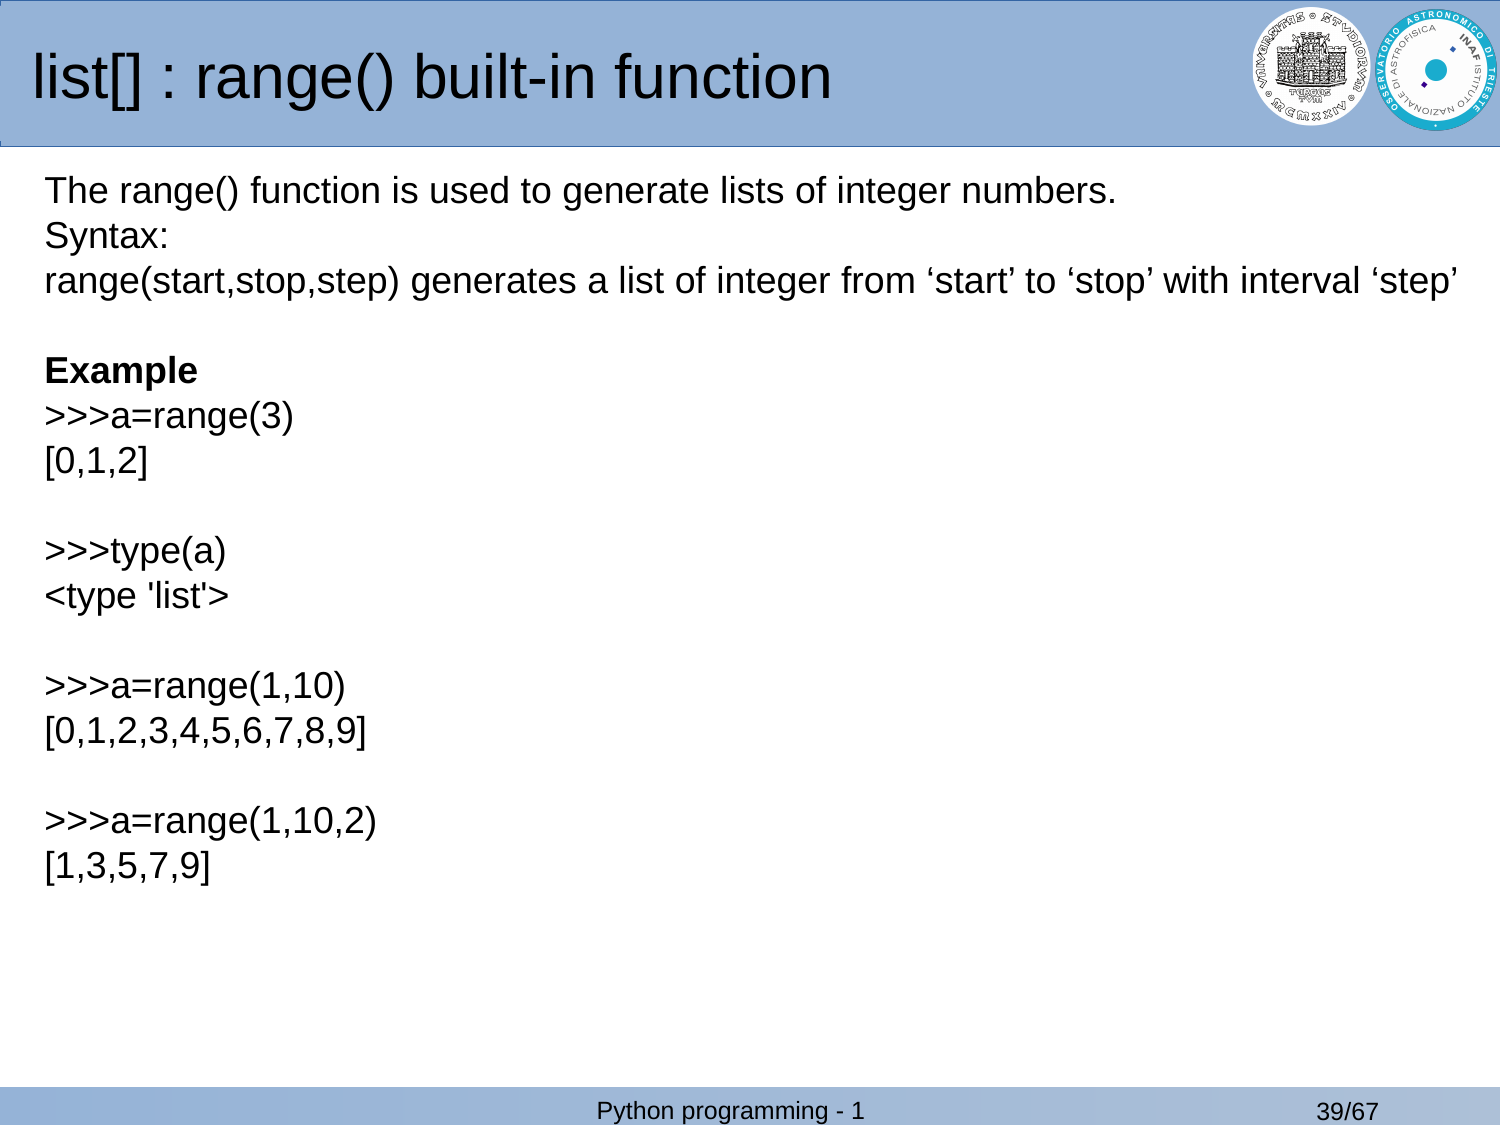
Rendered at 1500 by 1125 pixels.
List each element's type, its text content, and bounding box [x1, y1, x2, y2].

list The range() function is used to generate lists of integer numbers. Syntax: range(start,stop,step) generates a list of integer from ‘start’ to ‘stop’ with interval ‘step’ Example >>>a=range(3) [0,1,2] >>>type(a) <type 'list'> >>>a=range(1,10) [0,1,2,3,4,5,6,7,8,9] >>>a=range(1,10,2) [1,3,5,7,9] [29, 158, 1500, 1071]
picture [1253, 0, 1500, 156]
text_box list[] : range() built-in function [0, 5, 1253, 141]
